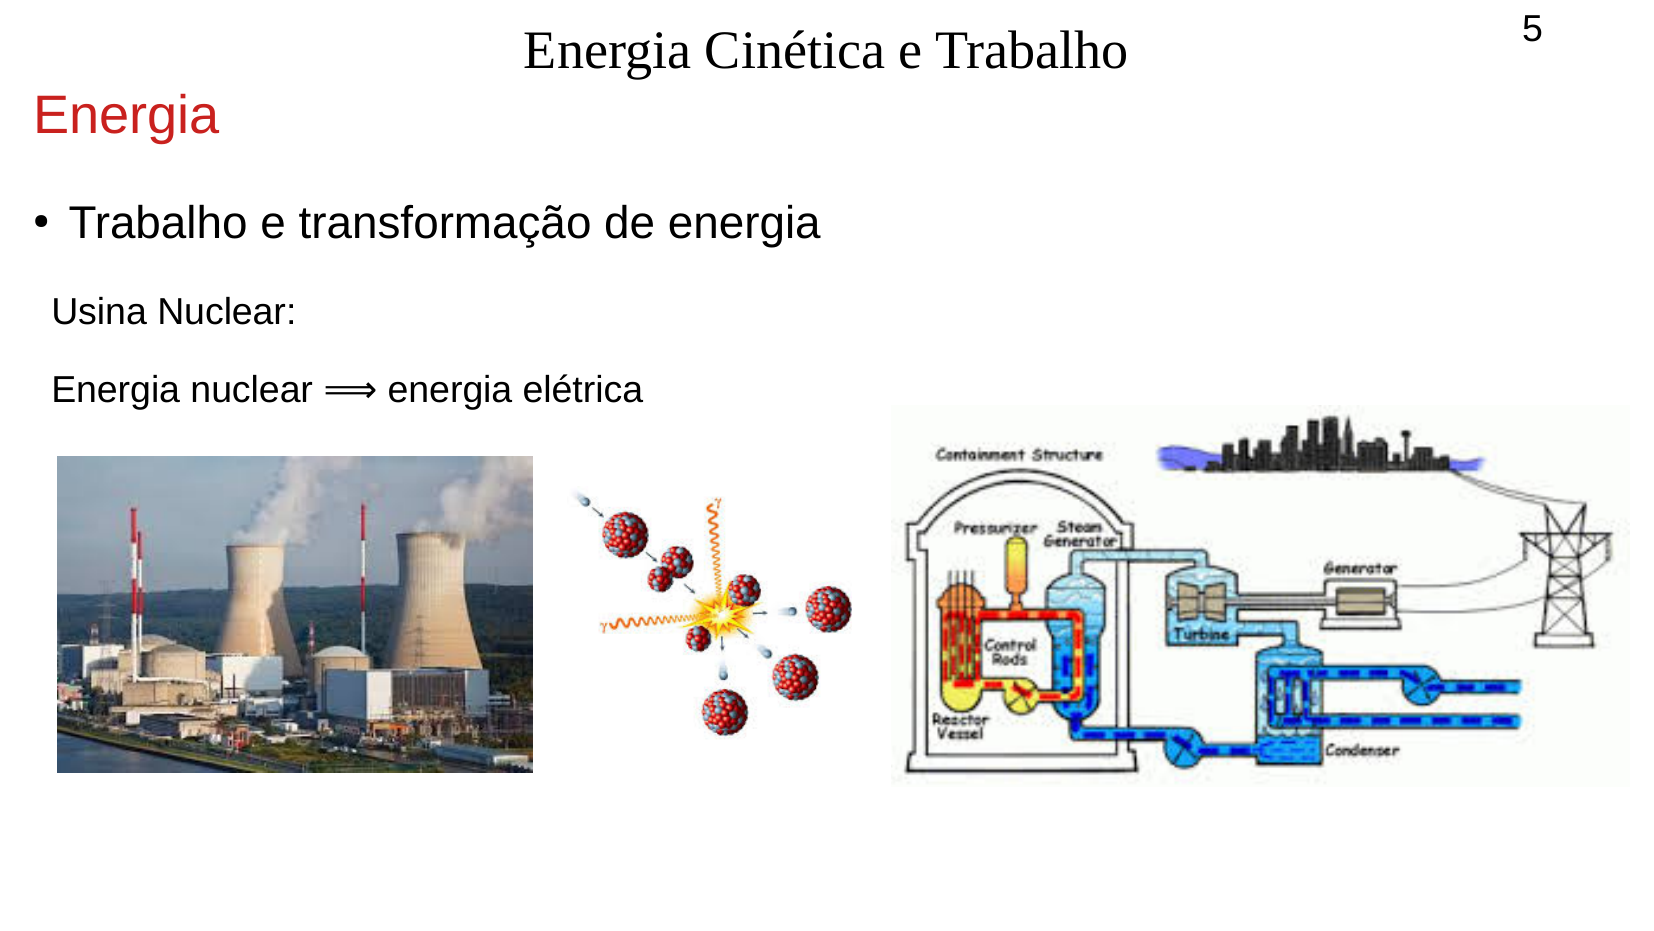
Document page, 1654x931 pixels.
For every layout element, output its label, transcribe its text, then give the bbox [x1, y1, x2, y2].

picture [567, 486, 852, 743]
text_box Energia Trabalho e transformação de energia [18, 77, 1615, 256]
text_box Energia Cinética e Trabalho [509, 0, 1145, 88]
picture [57, 456, 533, 773]
picture [891, 405, 1630, 787]
text_box <number> [1507, 0, 1654, 71]
text_box Usina Nuclear: Energia nuclear ⟹ energia elétrica [36, 283, 653, 413]
